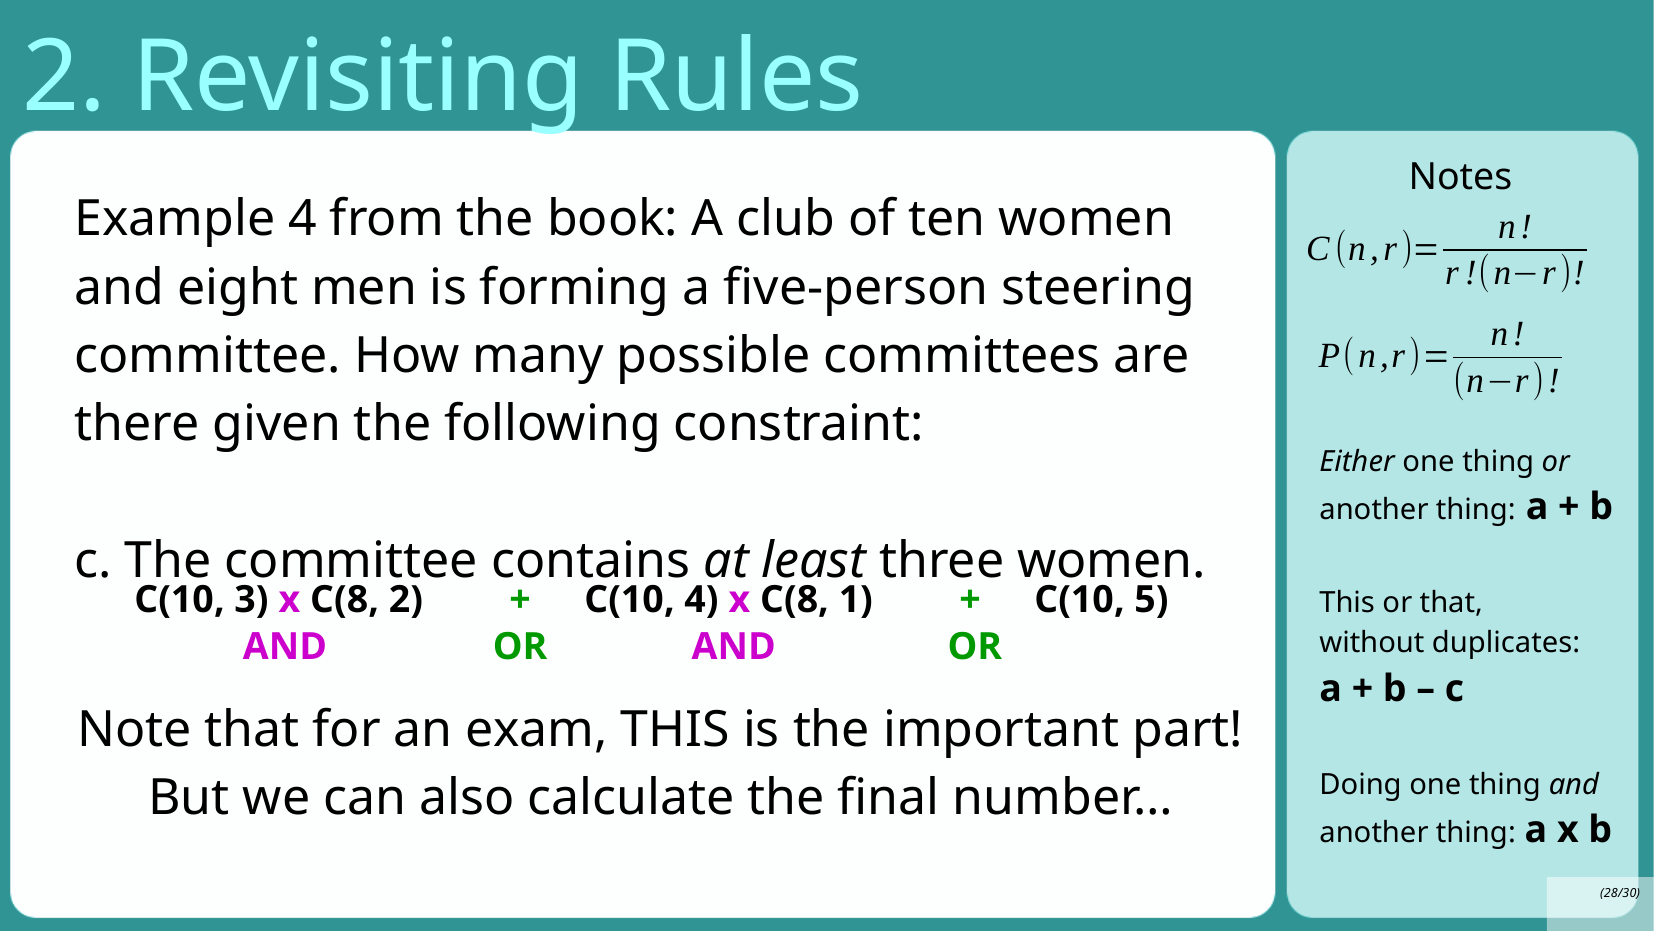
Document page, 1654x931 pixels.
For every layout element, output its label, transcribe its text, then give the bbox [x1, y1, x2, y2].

text_box AND [224, 611, 346, 669]
text_box AND [673, 611, 795, 669]
title 2. Revisiting Rules [22, 13, 1511, 130]
picture [0, 0, 1654, 931]
text_box Either one thing or another thing: a + b This or that, without duplicates: a + b – c Doing one thing and another thing: a x b [1304, 432, 1630, 789]
text_box C(10, 3) x C(8, 2) + C(10, 4) x C(8, 1) + C(10, 5) [67, 565, 1236, 622]
chart [1297, 207, 1598, 295]
chart [1307, 314, 1571, 402]
text_box OR [471, 611, 569, 669]
text_box OR [926, 611, 1024, 669]
text_box Note that for an exam, THIS is the important part! But we can also calculate the final number… [77, 692, 1247, 878]
text_box (<number>/30) [1546, 877, 1654, 931]
text_box Notes [1290, 141, 1631, 395]
text_box Example 4 from the book: A club of ten women and eight men is forming a five-person steering committee. How many possible committees are there given the following constraint: c. The committee contains at least three women. [74, 182, 1244, 624]
